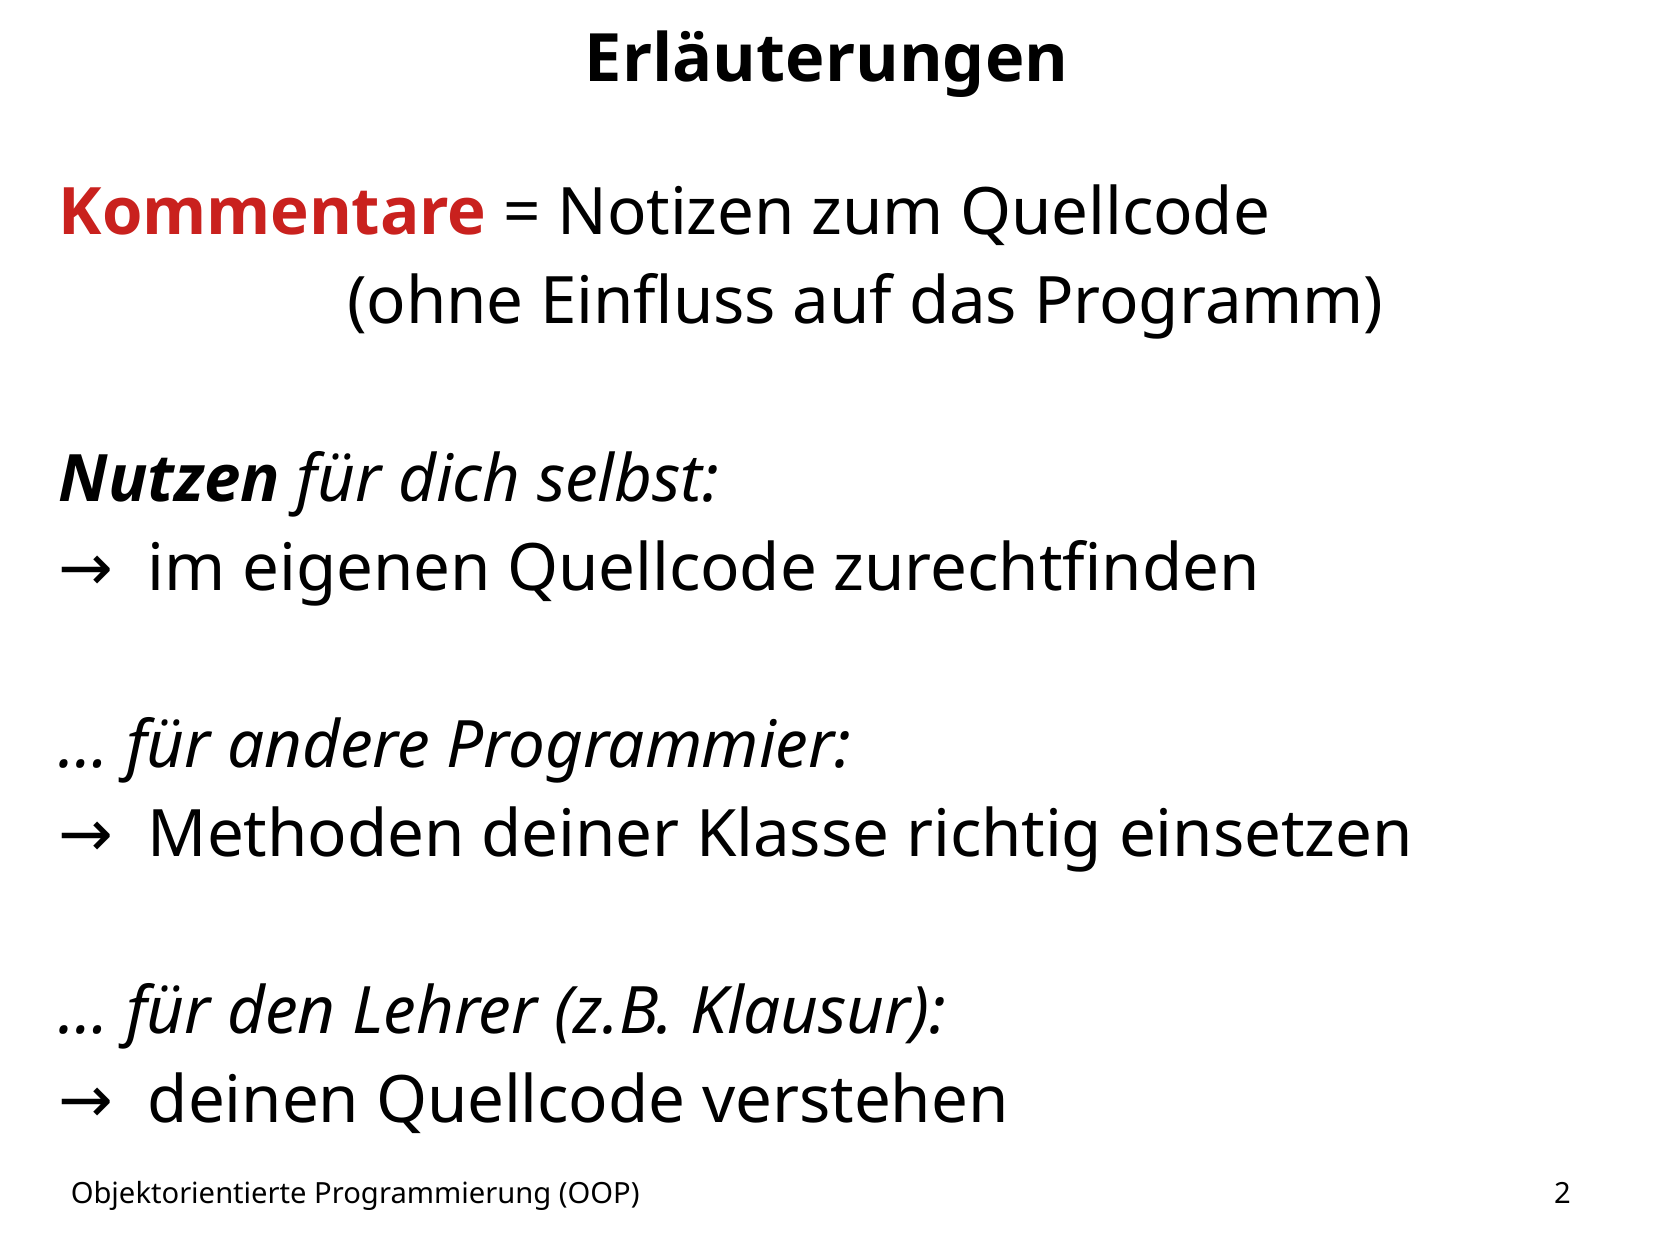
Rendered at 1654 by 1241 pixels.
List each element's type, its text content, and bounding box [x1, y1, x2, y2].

list Kommentare = Notizen zum Quellcode (ohne Einfluss auf das Programm) Nutzen für dich selbst: → im eigenen Quellcode zurechtfinden … für andere Programmier: → Methoden deiner Klasse richtig einsetzen … für den Lehrer (z.B. Klausur): → deinen Quellcode verstehen [59, 165, 1630, 1146]
title Erläuterungen [0, 5, 1654, 107]
